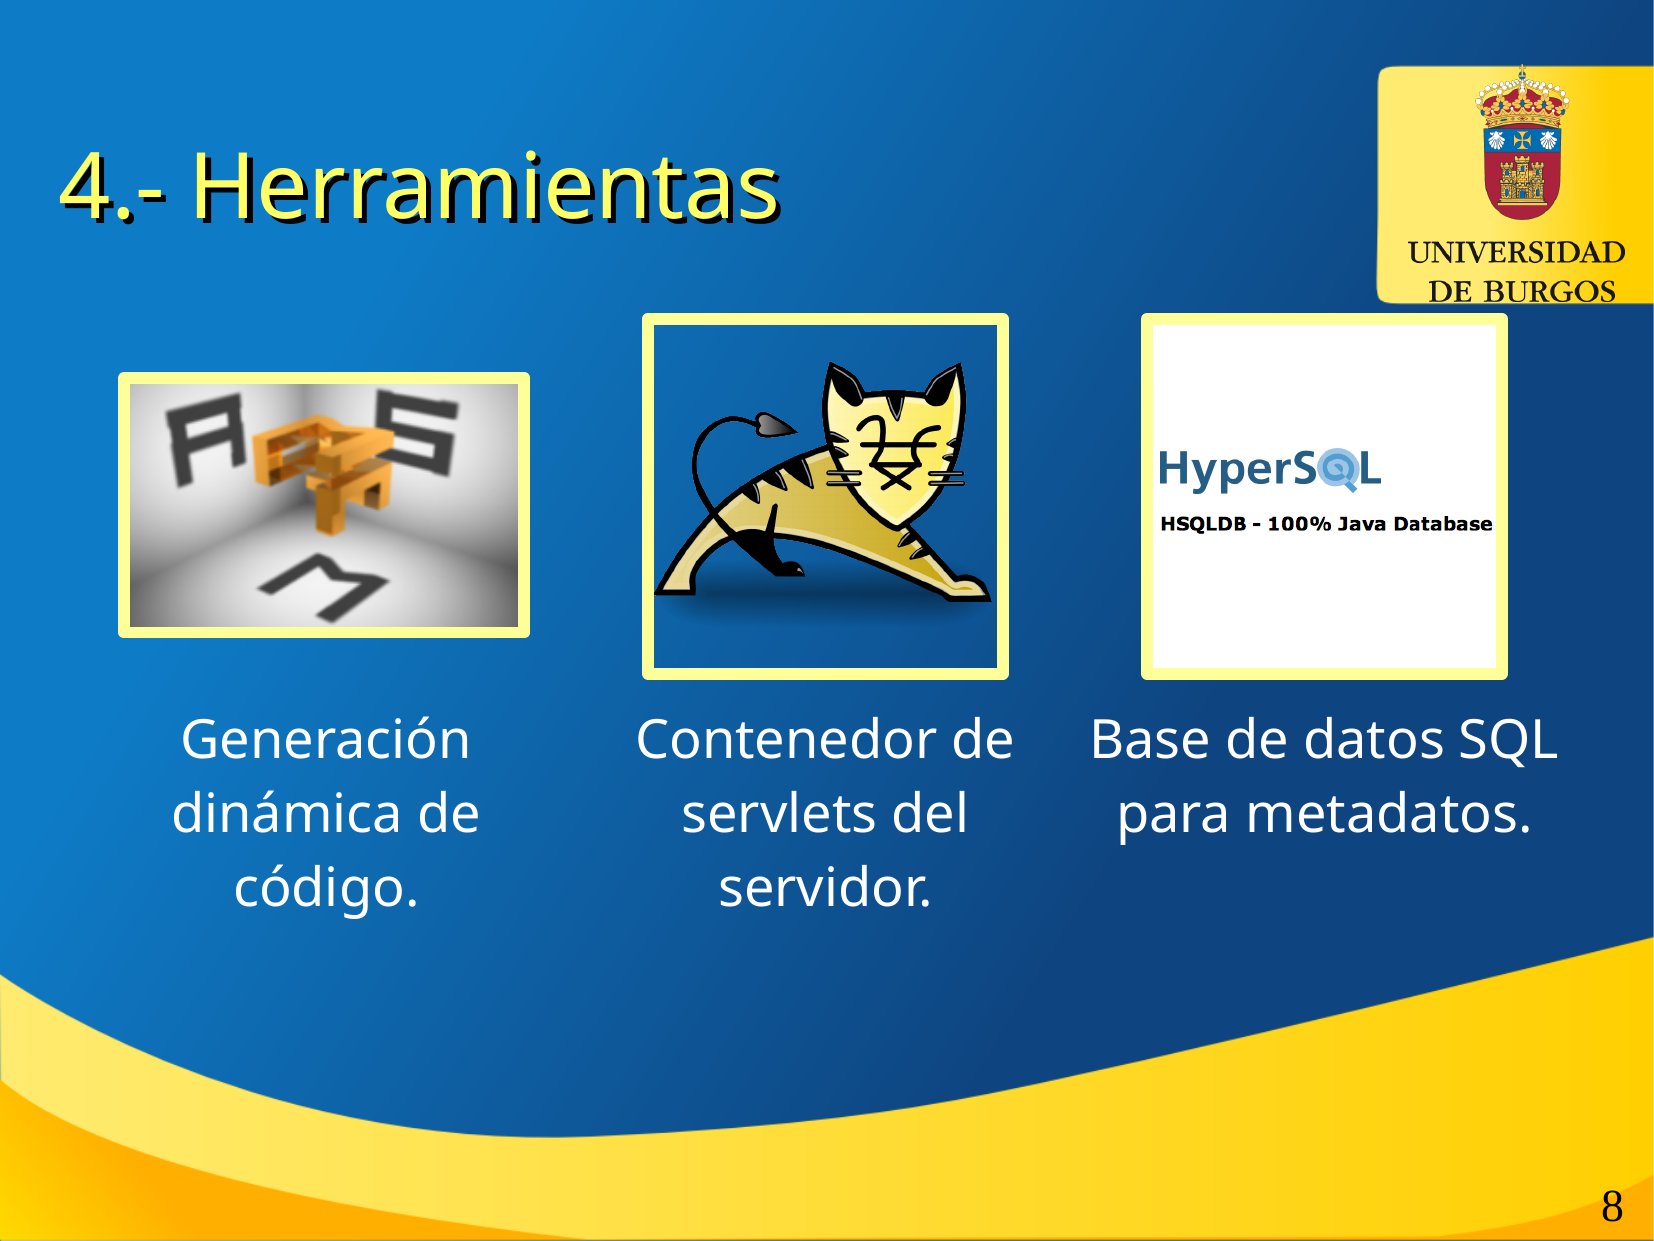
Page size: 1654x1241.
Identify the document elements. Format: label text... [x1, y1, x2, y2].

list Generación dinámica de código. [88, 700, 564, 1044]
title 4.- Herramientas [59, 70, 1335, 296]
list Base de datos SQL para metadatos. [1086, 700, 1563, 1044]
picture [0, 0, 1654, 1241]
list Contenedor de servlets del servidor. [587, 700, 1064, 1044]
